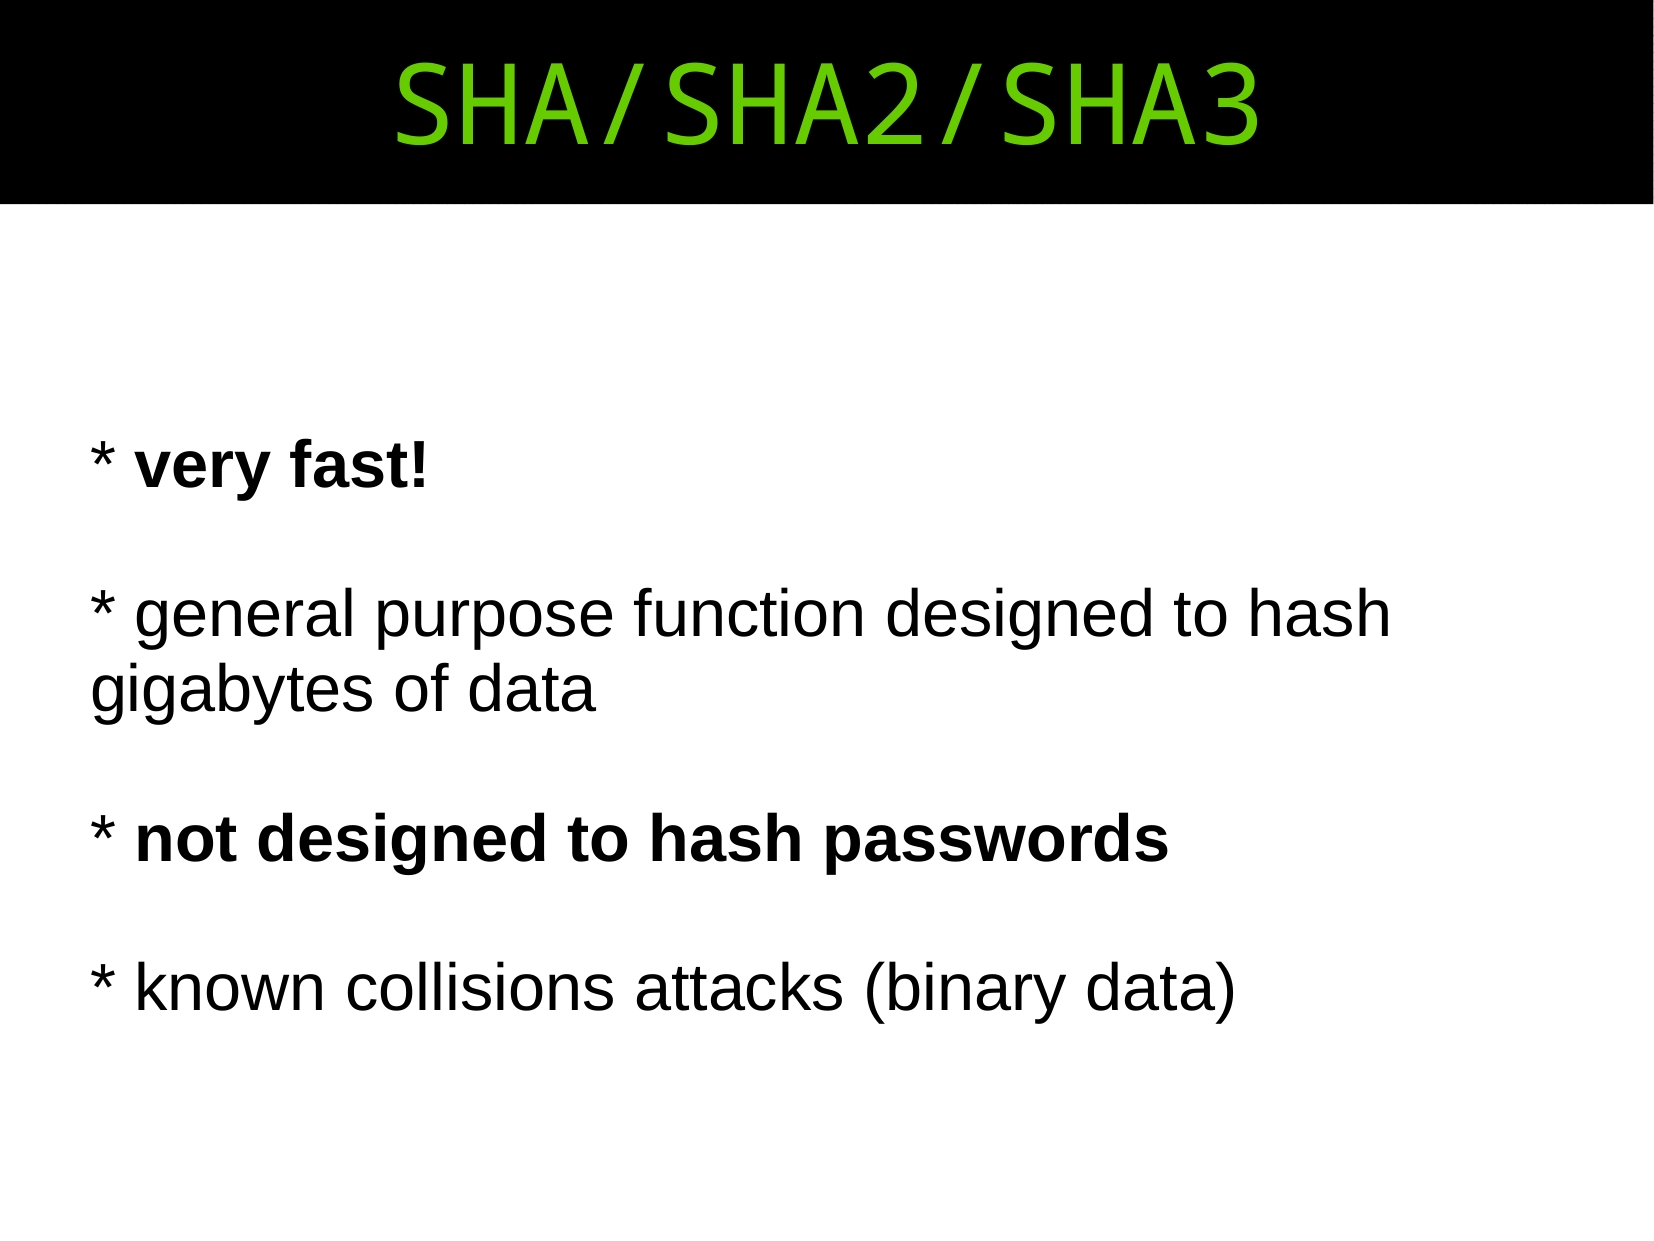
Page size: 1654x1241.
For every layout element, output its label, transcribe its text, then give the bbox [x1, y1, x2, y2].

subtitle * very fast! * general purpose function designed to hash gigabytes of data * not designed to hash passwords * known collisions attacks (binary data) [90, 305, 1621, 1146]
title SHA/SHA2/SHA3 [0, 0, 1654, 205]
